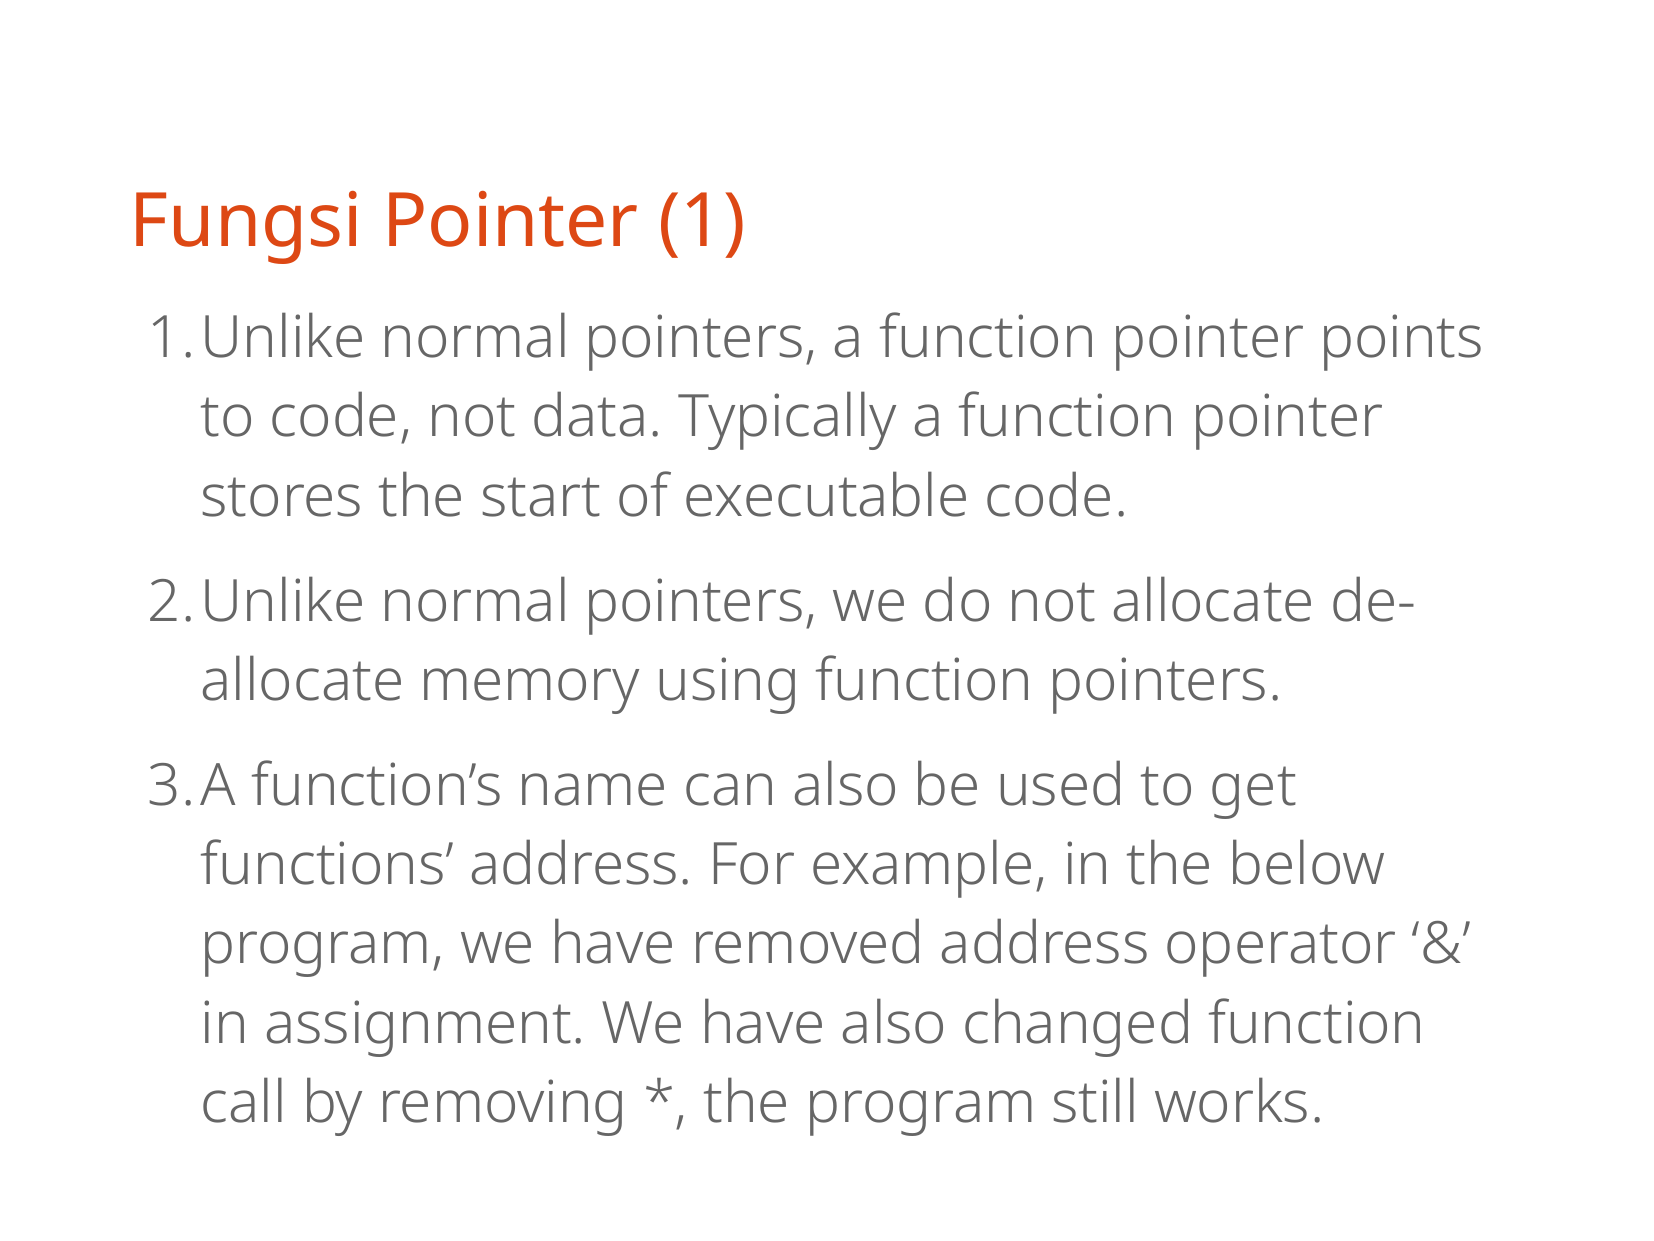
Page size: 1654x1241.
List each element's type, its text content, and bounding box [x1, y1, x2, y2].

list Unlike normal pointers, a function pointer points to code, not data. Typically a function pointer stores the start of executable code. Unlike normal pointers, we do not allocate de-allocate memory using function pointers. A function’s name can also be used to get functions’ address. For example, in the below program, we have removed address operator ‘&’ in assignment. We have also changed function call by removing *, the program still works. [129, 295, 1518, 1146]
title Fungsi Pointer (1) [129, 153, 1518, 281]
